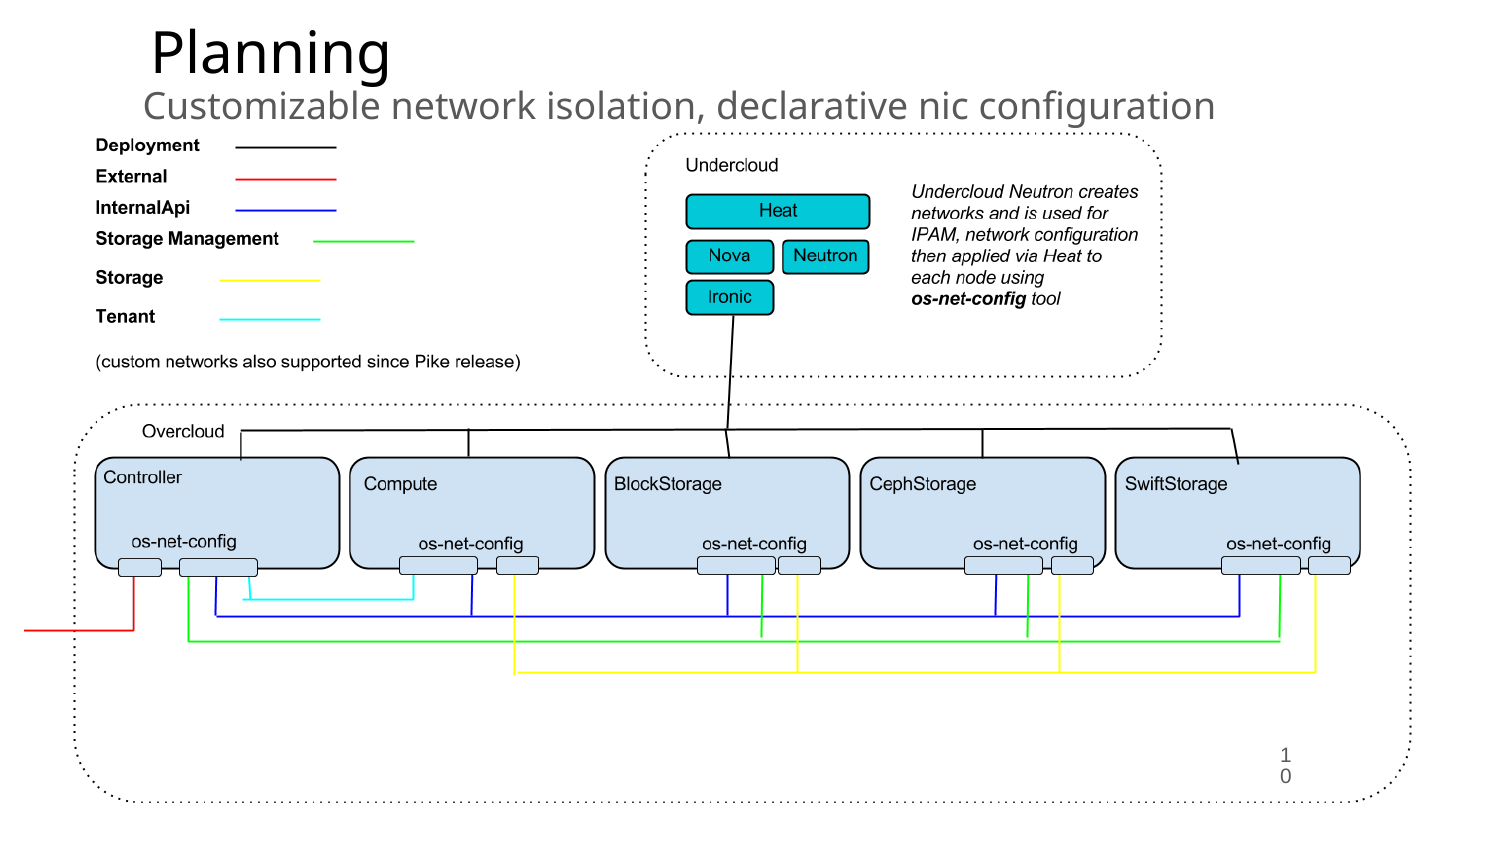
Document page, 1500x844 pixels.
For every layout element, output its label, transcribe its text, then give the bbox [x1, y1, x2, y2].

picture [24, 109, 1433, 803]
title Planning [135, 0, 1365, 109]
subtitle Customizable network isolation, declarative nic configuration [127, 66, 1357, 109]
